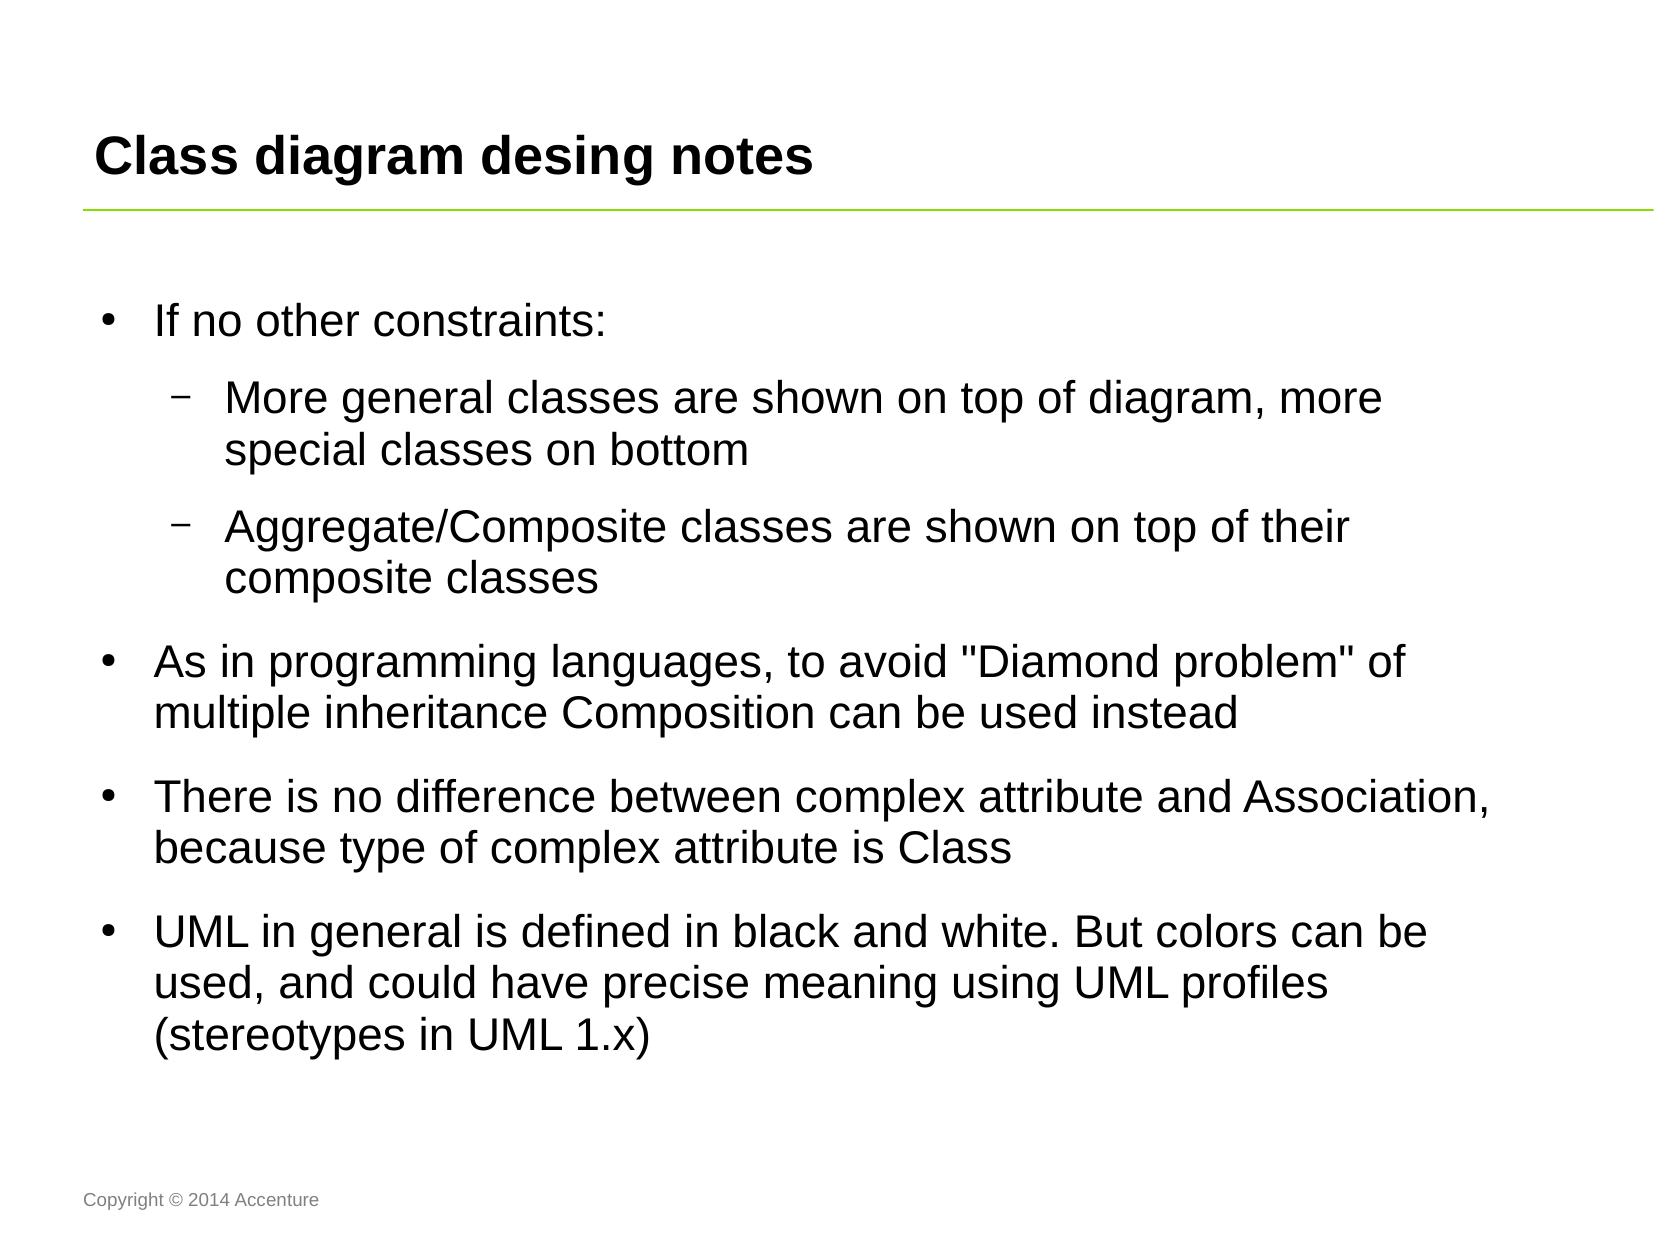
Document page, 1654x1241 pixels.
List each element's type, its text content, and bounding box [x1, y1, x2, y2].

title Class diagram desing notes [94, 82, 1583, 229]
list If no other constraints: More general classes are shown on top of diagram, more special classes on bottom Aggregate/Composite classes are shown on top of their composite classes As in programming languages, to avoid "Diamond problem" of multiple inheritance Composition can be used instead There is no difference between complex attribute and Association, because type of complex attribute is Class UML in general is defined in black and white. But colors can be used, and could have precise meaning using UML profiles (stereotypes in UML 1.x) [82, 295, 1538, 1186]
